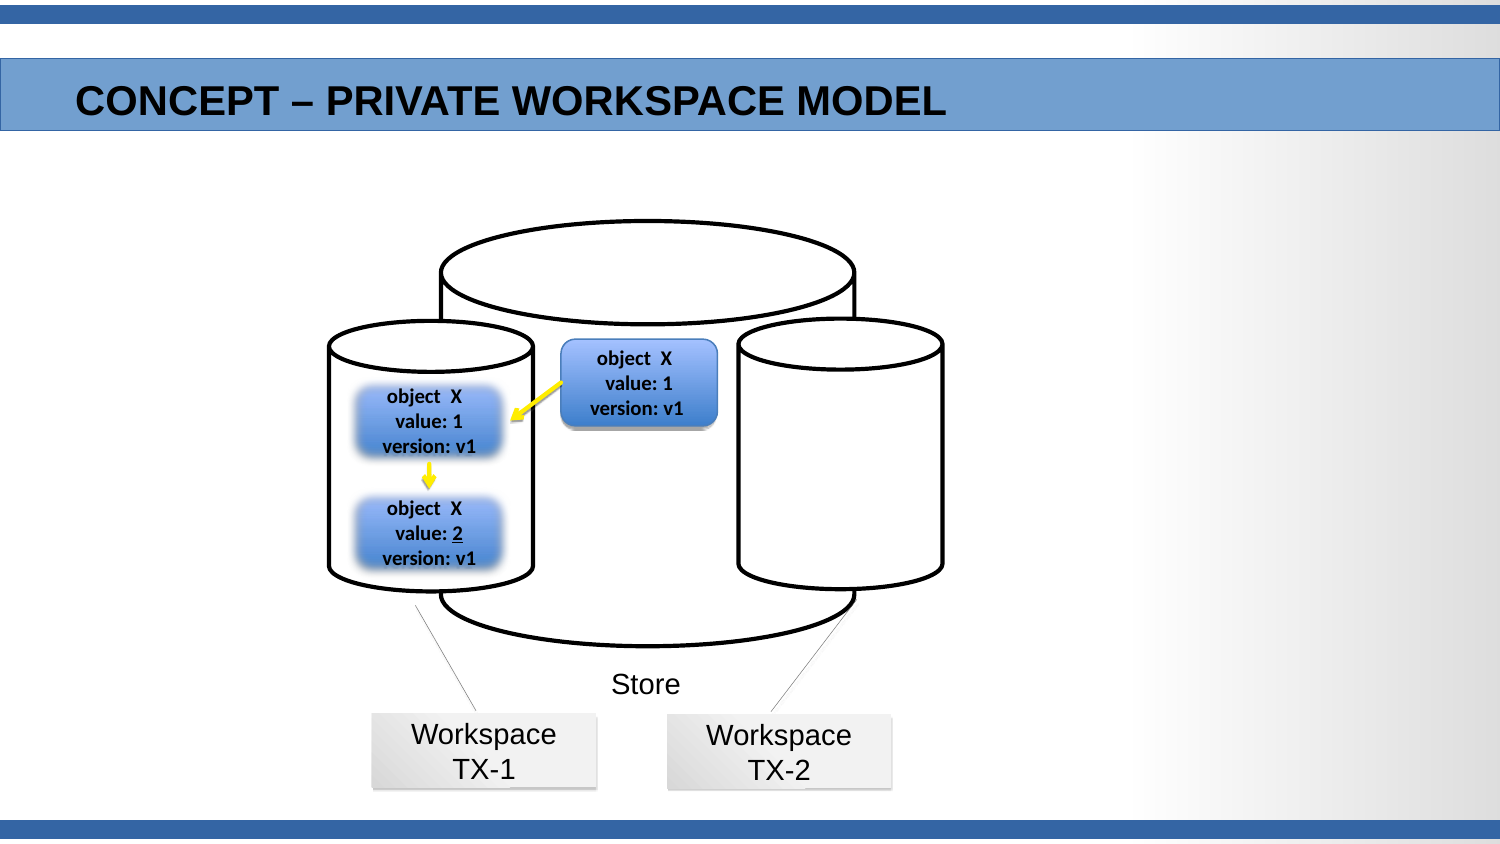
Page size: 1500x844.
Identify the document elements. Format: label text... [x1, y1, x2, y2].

text_box Workspace TX-1 [372, 713, 596, 787]
text_box Workspace TX-2 [667, 714, 891, 788]
text_box Store [533, 658, 759, 708]
text_box object X value: 2 version: v1 [367, 507, 493, 558]
text_box object X value: 1 version: v1 [367, 395, 493, 446]
title JACIS – Object type specification [440, 220, 855, 325]
text_box [328, 274, 943, 647]
text_box object X value: 1 version: v1 [560, 339, 718, 426]
title JACIS – Object type specification [328, 320, 534, 372]
title JACIS – Object type specification [738, 318, 943, 370]
title CONCEpt – private workspace model [63, 52, 1199, 151]
